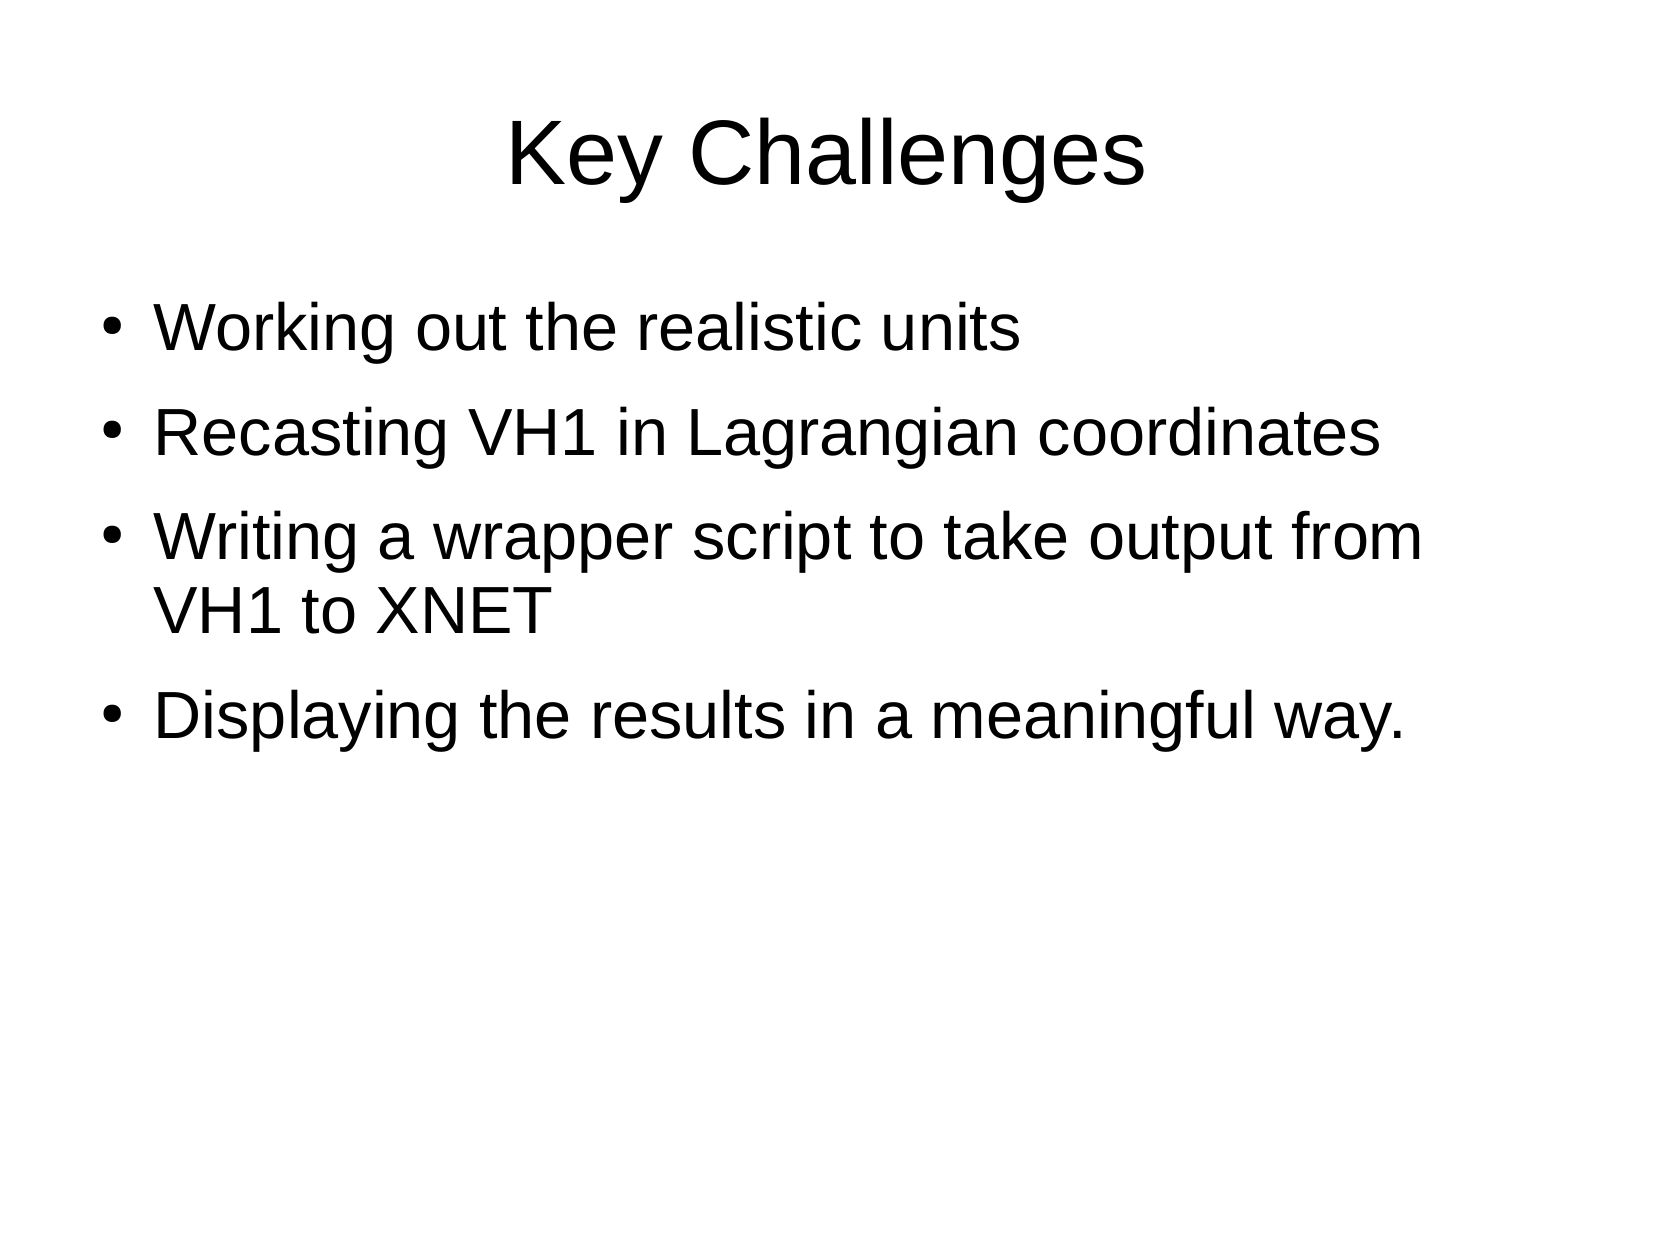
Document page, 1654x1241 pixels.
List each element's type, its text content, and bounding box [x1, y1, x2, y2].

title Key Challenges [82, 49, 1571, 257]
list Working out the realistic units Recasting VH1 in Lagrangian coordinates Writing a wrapper script to take output from VH1 to XNET Displaying the results in a meaningful way. [82, 290, 1571, 1109]
